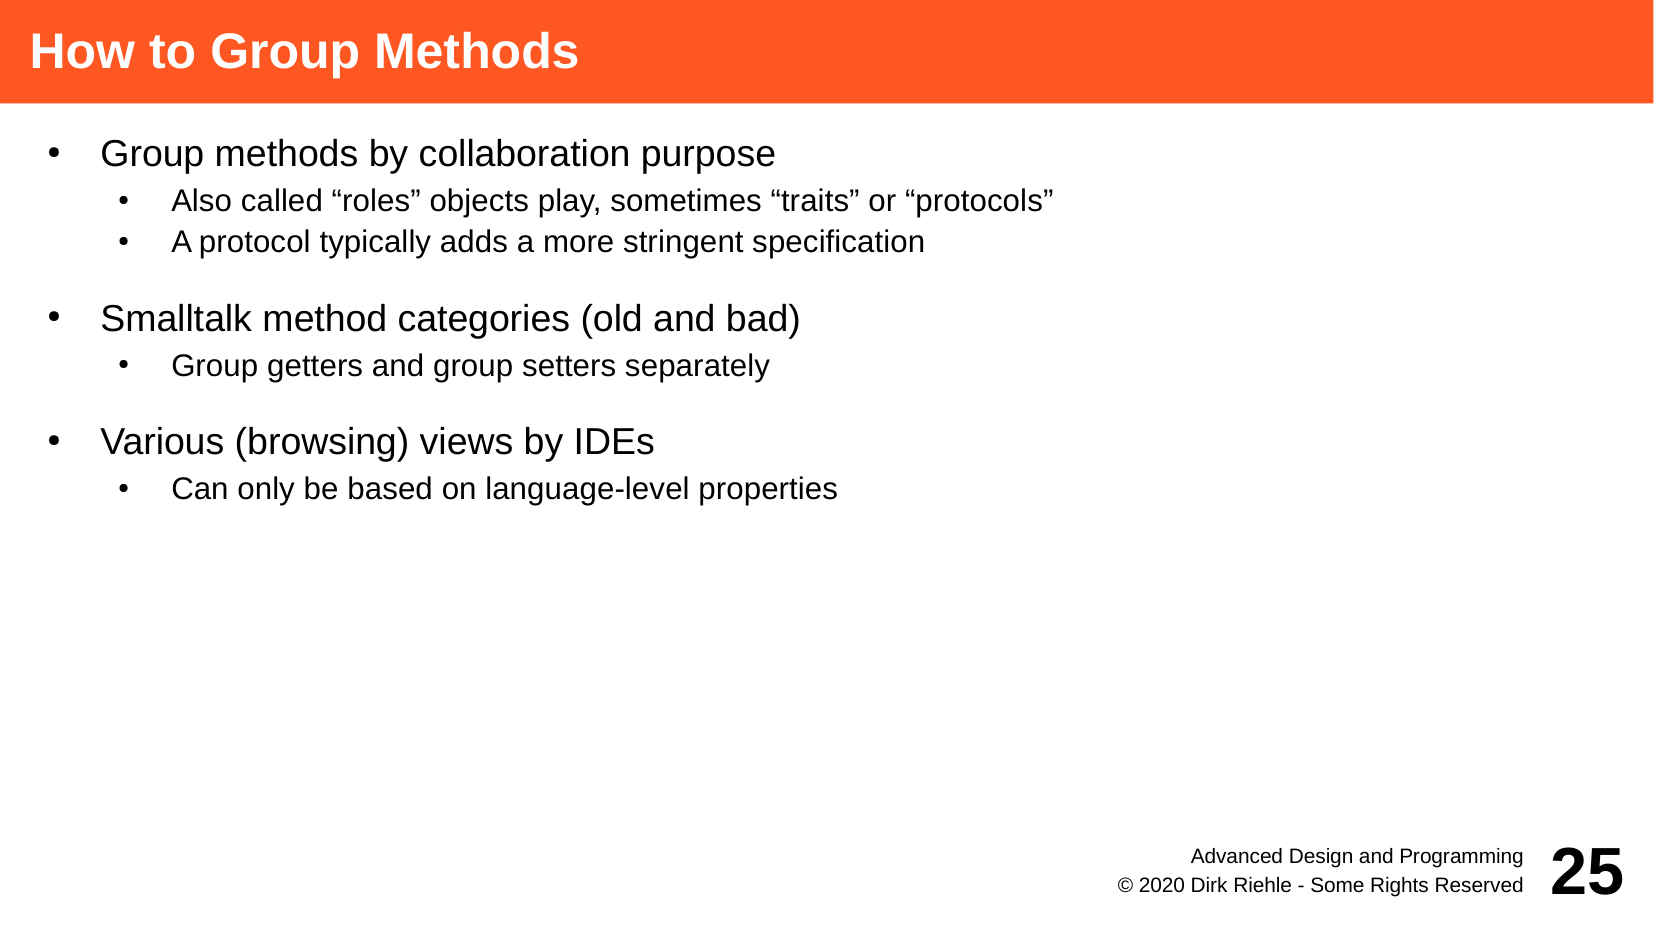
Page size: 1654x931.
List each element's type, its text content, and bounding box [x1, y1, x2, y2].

title How to Group Methods [0, 0, 1654, 104]
list Group methods by collaboration purpose Also called “roles” objects play, sometimes “traits” or “protocols” A protocol typically adds a more stringent specification Smalltalk method categories (old and bad) Group getters and group setters separately Various (browsing) views by IDEs Can only be based on language-level properties [29, 132, 1625, 813]
